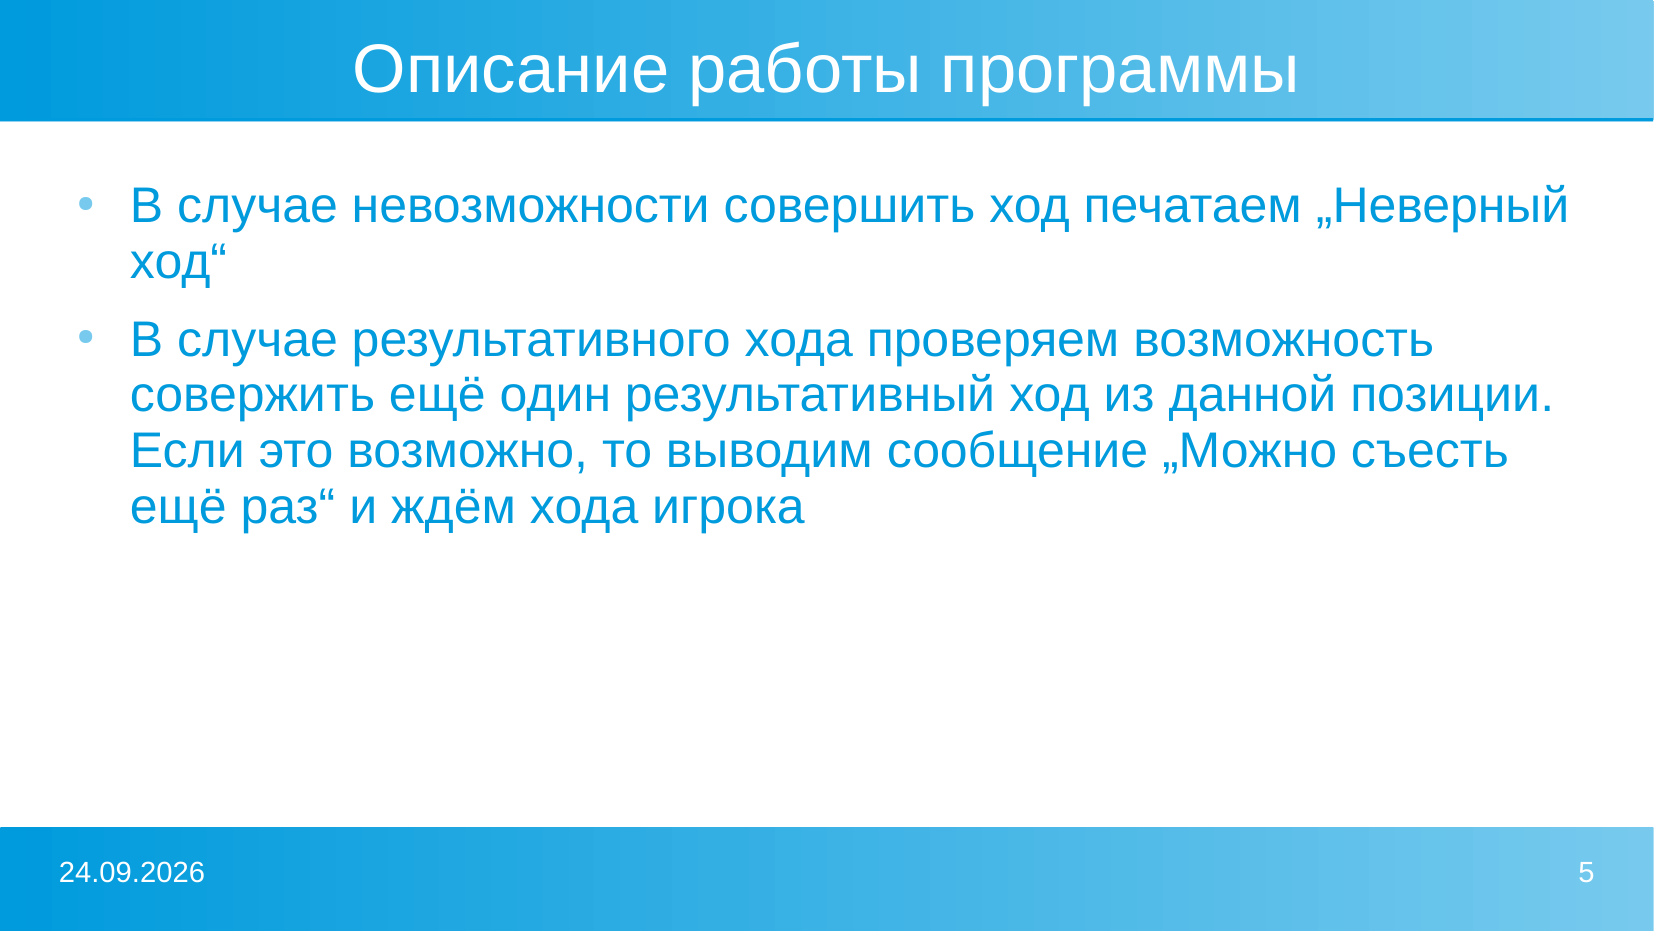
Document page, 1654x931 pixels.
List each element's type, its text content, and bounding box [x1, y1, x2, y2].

list В случае невозможности совершить ход печатаем „Неверный ход“ В случае результативного хода проверяем возможность совержить ещё один результативный ход из данной позиции. Если это возможно, то выводим сообщение „Можно съесть ещё раз“ и ждём хода игрока [59, 177, 1595, 768]
title Описание работы программы [59, 29, 1595, 108]
